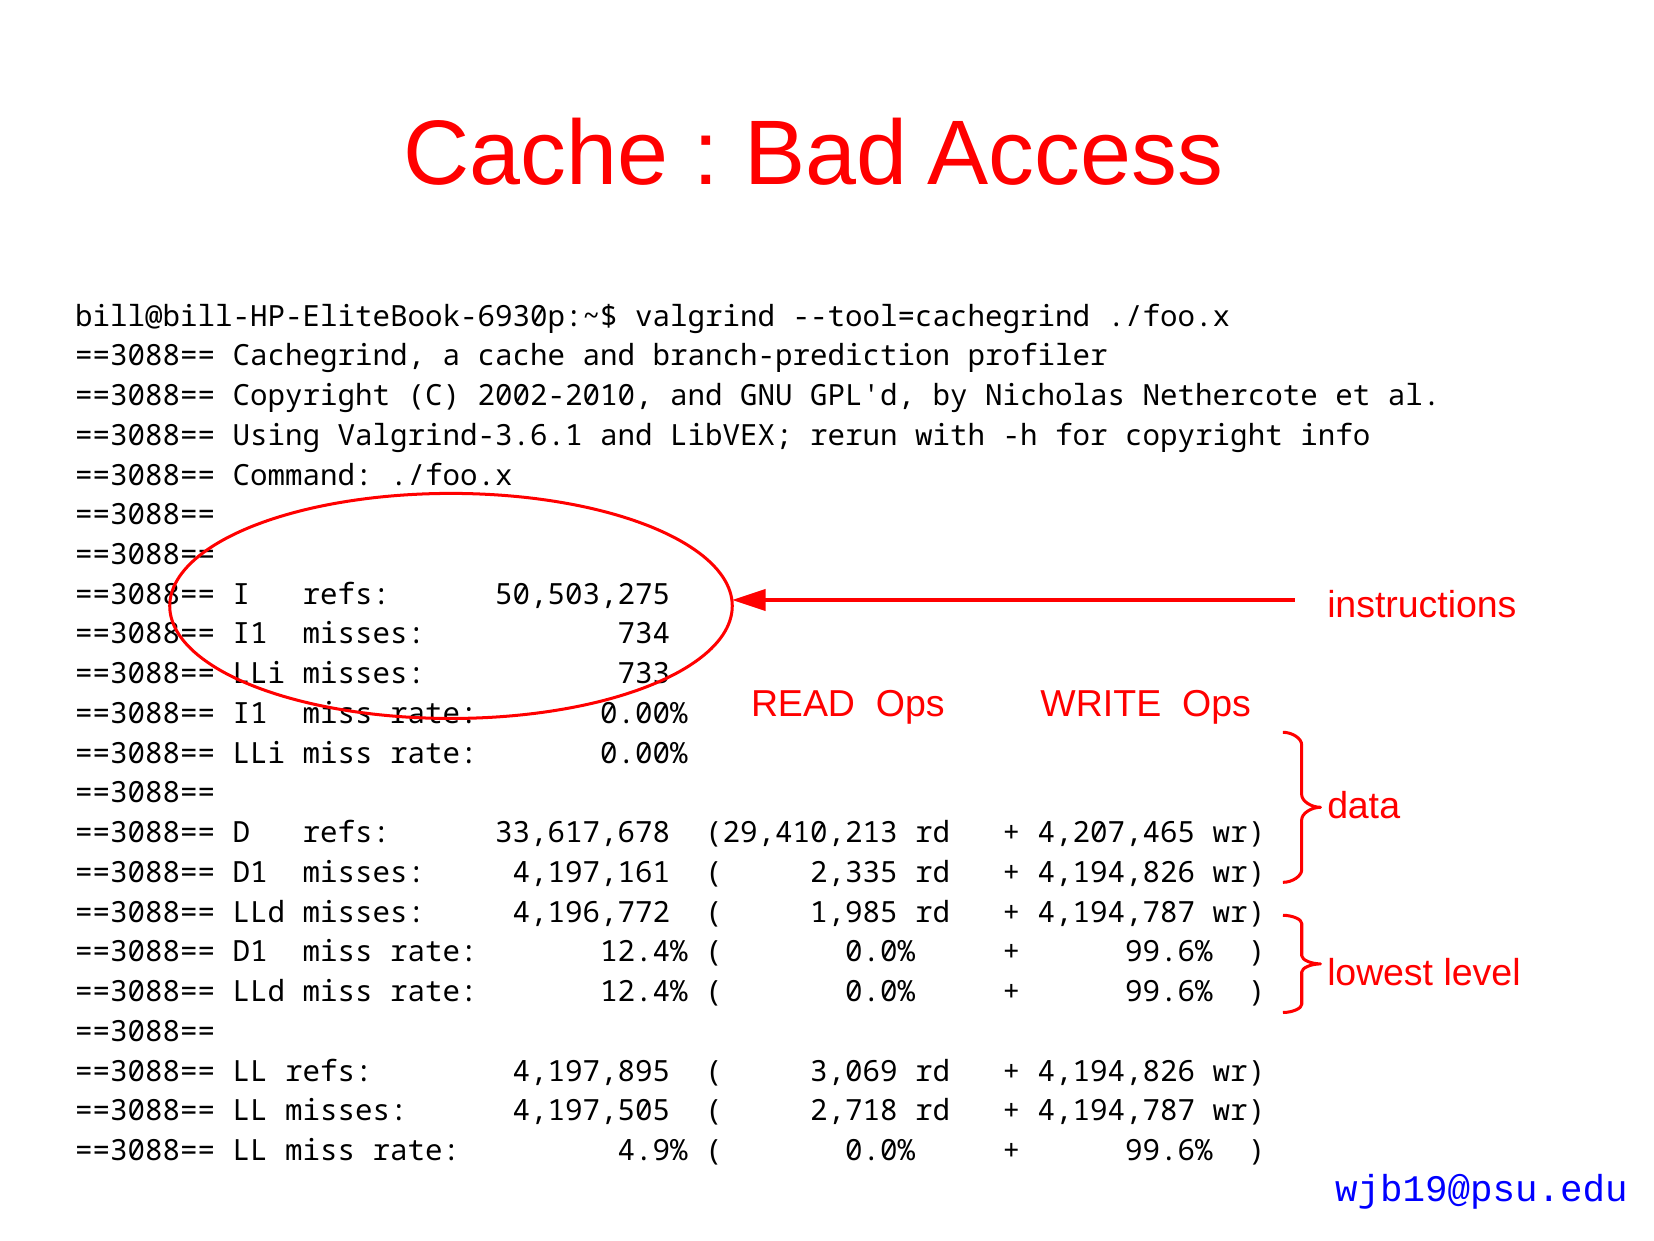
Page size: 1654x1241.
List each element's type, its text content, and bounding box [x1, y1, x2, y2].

text_box wjb19@psu.edu [1320, 1162, 1643, 1220]
title Cache : Bad Access [82, 49, 1571, 257]
text_box WRITE Ops [1025, 675, 1267, 732]
text_box instructions [1312, 576, 1532, 634]
subtitle bill@bill-HP-EliteBook-6930p:~$ valgrind --tool=cachegrind ./foo.x ==3088== Cachegrind, a cache and branch-prediction profiler ==3088== Copyright (C) 2002-2010, and GNU GPL'd, by Nicholas Nethercote et al. ==3088== Using Valgrind-3.6.1 and LibVEX; rerun with -h for copyright info ==3088== Command: ./foo.x ==3088== ==3088== ==3088== I refs: 50,503,275 ==3088== I1 misses: 734 ==3088== LLi misses: 733 ==3088== I1 miss rate: 0.00% ==3088== LLi miss rate: 0.00% ==3088== ==3088== D refs: 33,617,678 (29,410,213 rd + 4,207,465 wr) ==3088== D1 misses: 4,197,161 ( 2,335 rd + 4,194,826 wr) ==3088== LLd misses: 4,196,772 ( 1,985 rd + 4,194,787 wr) ==3088== D1 miss rate: 12.4% ( 0.0% + 99.6% ) ==3088== LLd miss rate: 12.4% ( 0.0% + 99.6% ) ==3088== ==3088== LL refs: 4,197,895 ( 3,069 rd + 4,194,826 wr) ==3088== LL misses: 4,197,505 ( 2,718 rd + 4,194,787 wr) ==3088== LL miss rate: 4.9% ( 0.0% + 99.6% ) [75, 294, 1564, 1114]
text_box lowest level [1312, 944, 1536, 1002]
text_box READ Ops [736, 675, 960, 732]
text_box data [1312, 777, 1415, 834]
